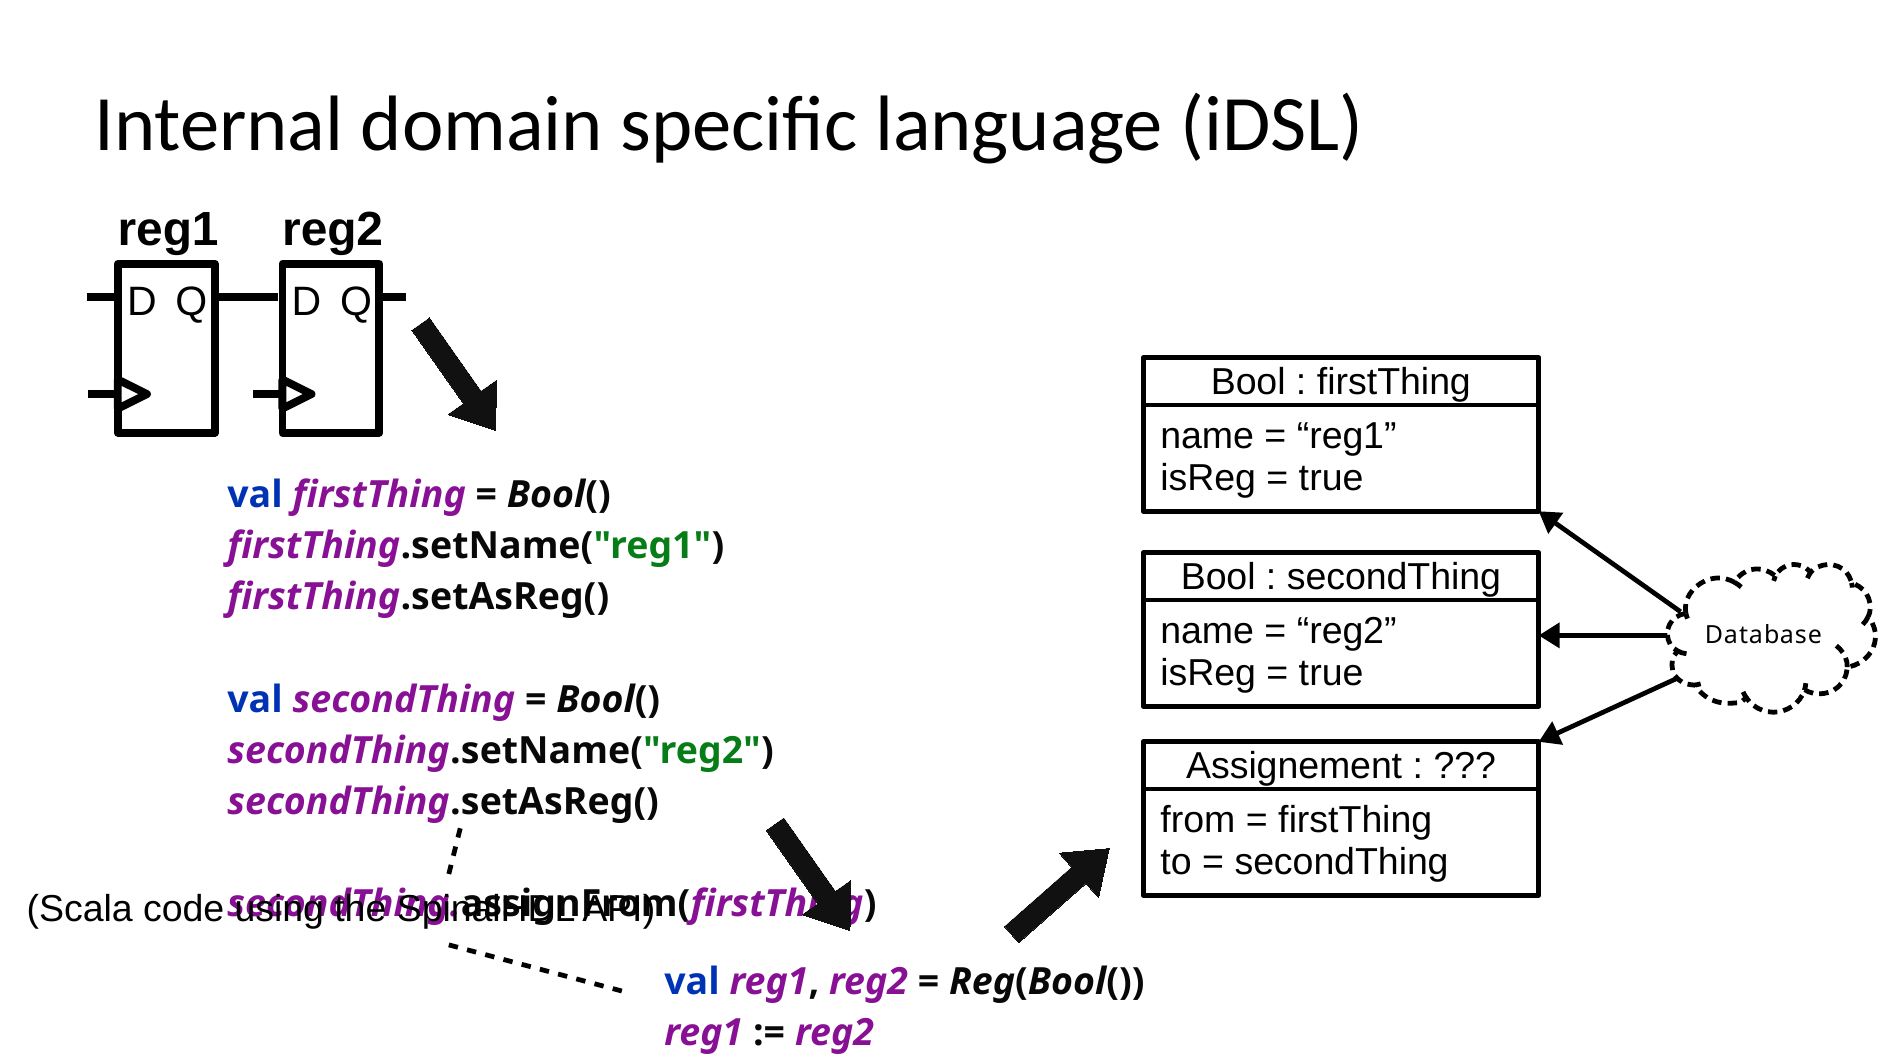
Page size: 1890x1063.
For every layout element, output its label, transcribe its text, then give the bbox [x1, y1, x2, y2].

title Internal domain specific language (iDSL) [94, 42, 1796, 220]
text_box val firstThing = Bool() firstThing.setName("reg1") firstThing.setAsReg() val secondThing = Bool() secondThing.setName("reg2") secondThing.setAsReg() secondThing.assignFrom(firstThing) [212, 460, 922, 851]
text_box val reg1, reg2 = Reg(Bool()) reg1 := reg2 [649, 947, 1205, 1063]
text_box (Scala code using the SpinalHDL API) [11, 879, 733, 979]
text_box [411, 317, 497, 431]
text_box [766, 818, 851, 931]
text_box [1004, 848, 1110, 943]
picture [82, 188, 416, 437]
picture [1140, 355, 1878, 898]
